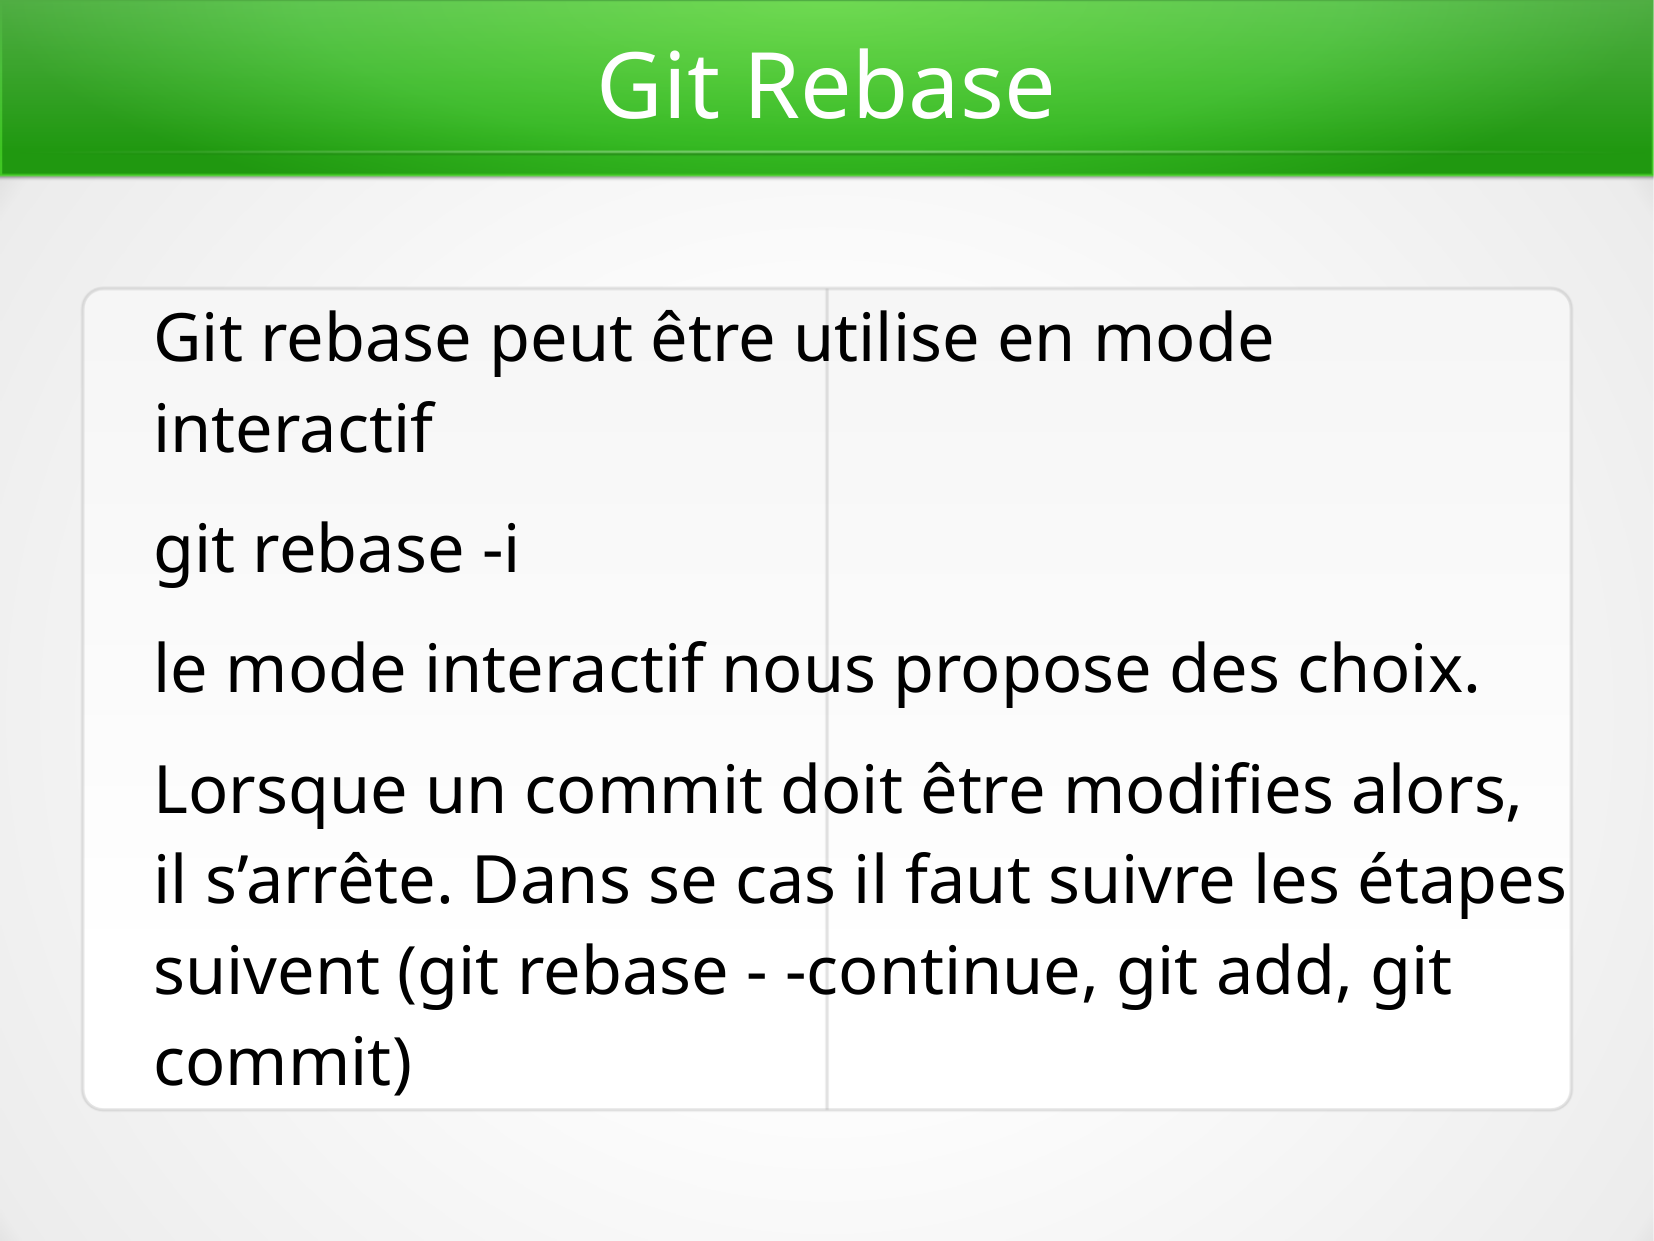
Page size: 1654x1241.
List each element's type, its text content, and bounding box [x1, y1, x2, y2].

picture [0, 0, 1654, 1241]
title Git Rebase [82, 11, 1571, 154]
list Git rebase peut être utilise en mode interactif git rebase -i le mode interactif nous propose des choix. Lorsque un commit doit être modifies alors, il s’arrête. Dans se cas il faut suivre les étapes suivent (git rebase - -continue, git add, git commit) [82, 290, 1571, 1111]
